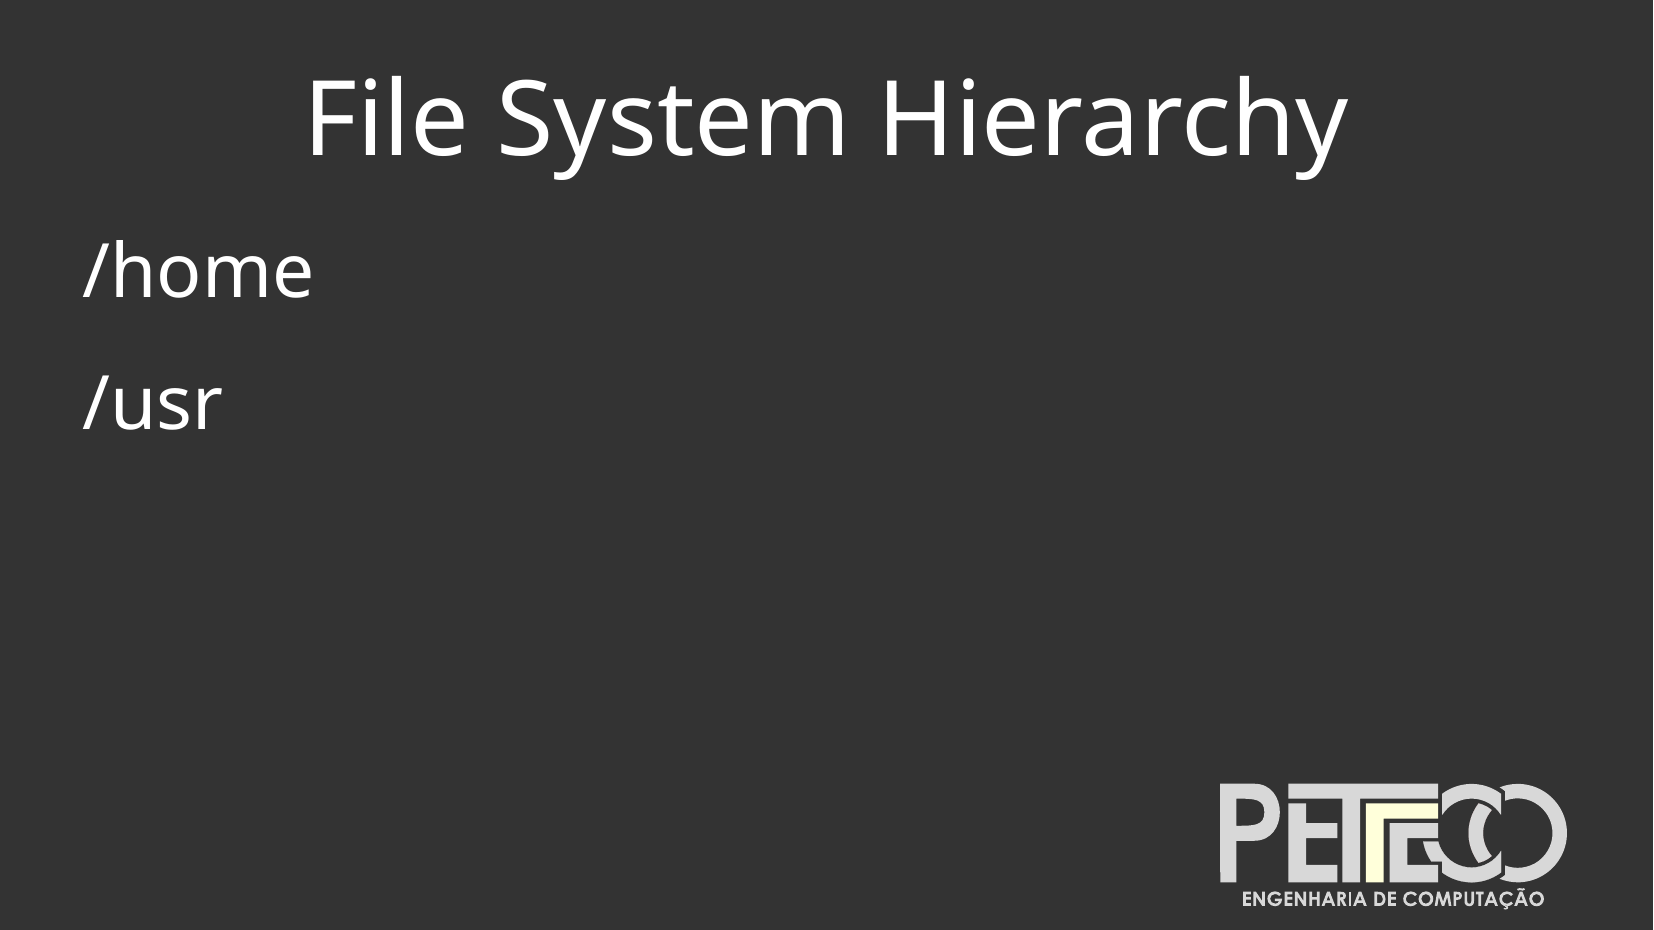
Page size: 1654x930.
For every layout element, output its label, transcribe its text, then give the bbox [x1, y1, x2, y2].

title File System Hierarchy [82, 37, 1571, 193]
list /home /usr [82, 217, 1571, 757]
